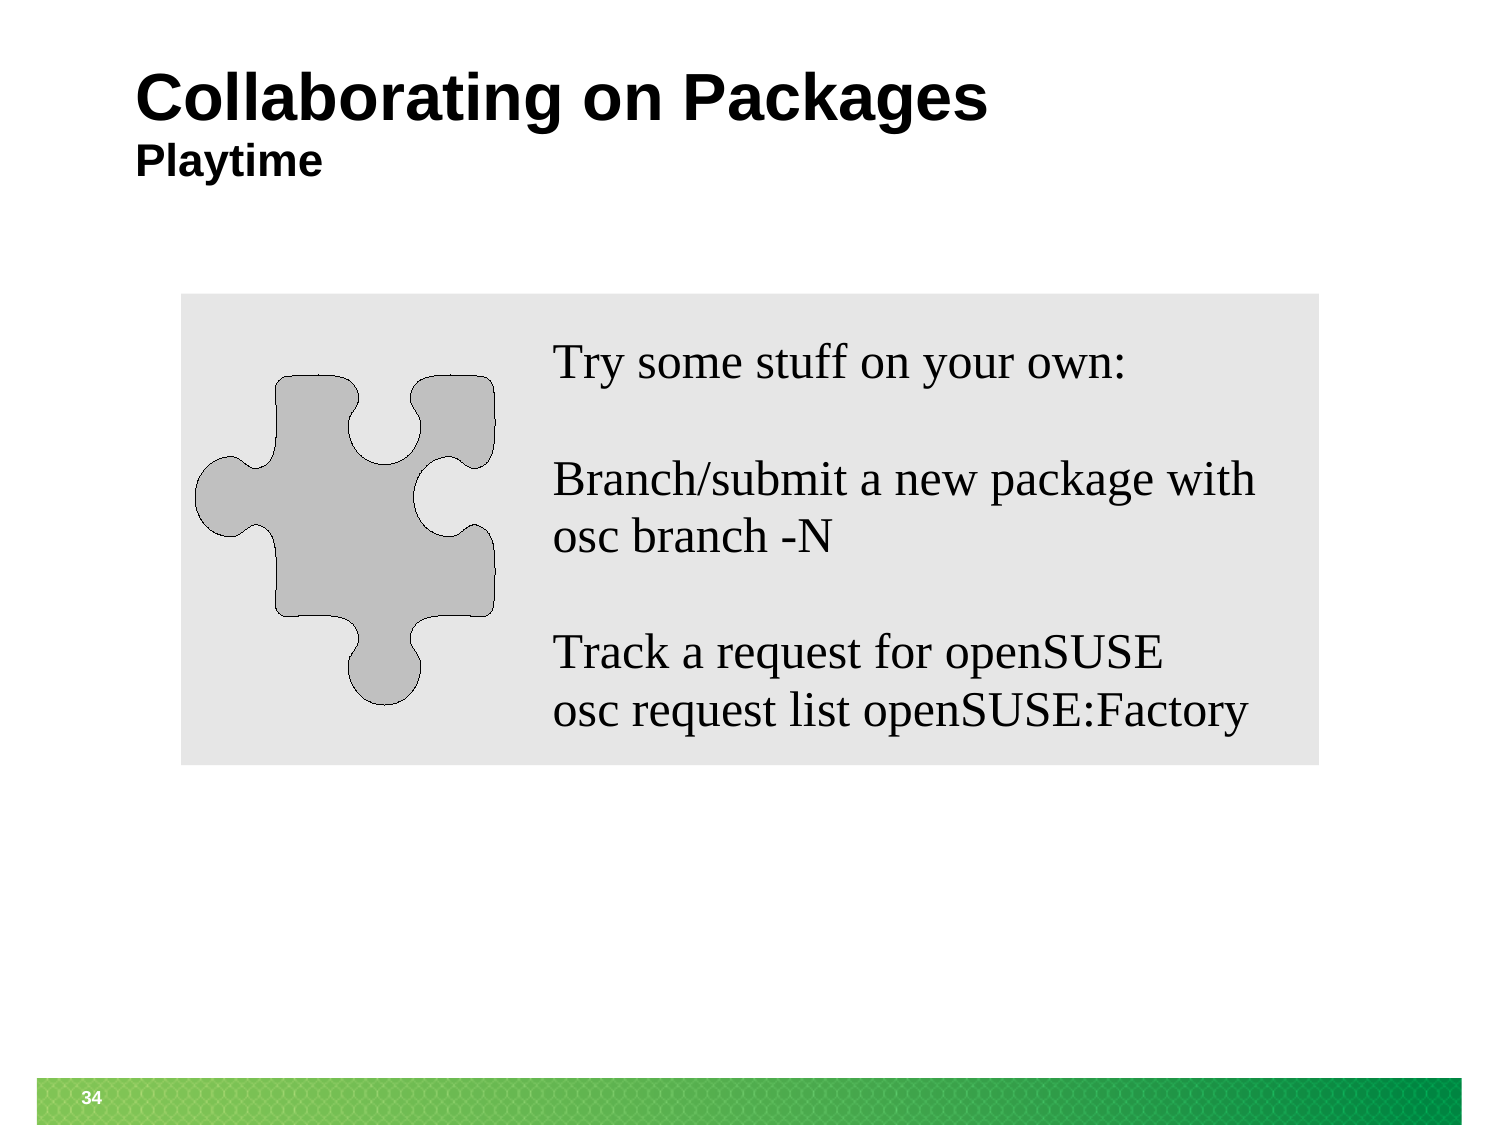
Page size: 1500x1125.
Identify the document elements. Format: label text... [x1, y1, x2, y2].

title Collaborating on Packages Playtime [135, 41, 1372, 204]
picture [36, 1078, 1462, 1125]
text_box Try some stuff on your own: Branch/submit a new package with osc branch -N Track a request for openSUSE osc request list openSUSE:Factory [552, 331, 1257, 736]
text_box [181, 293, 1319, 766]
